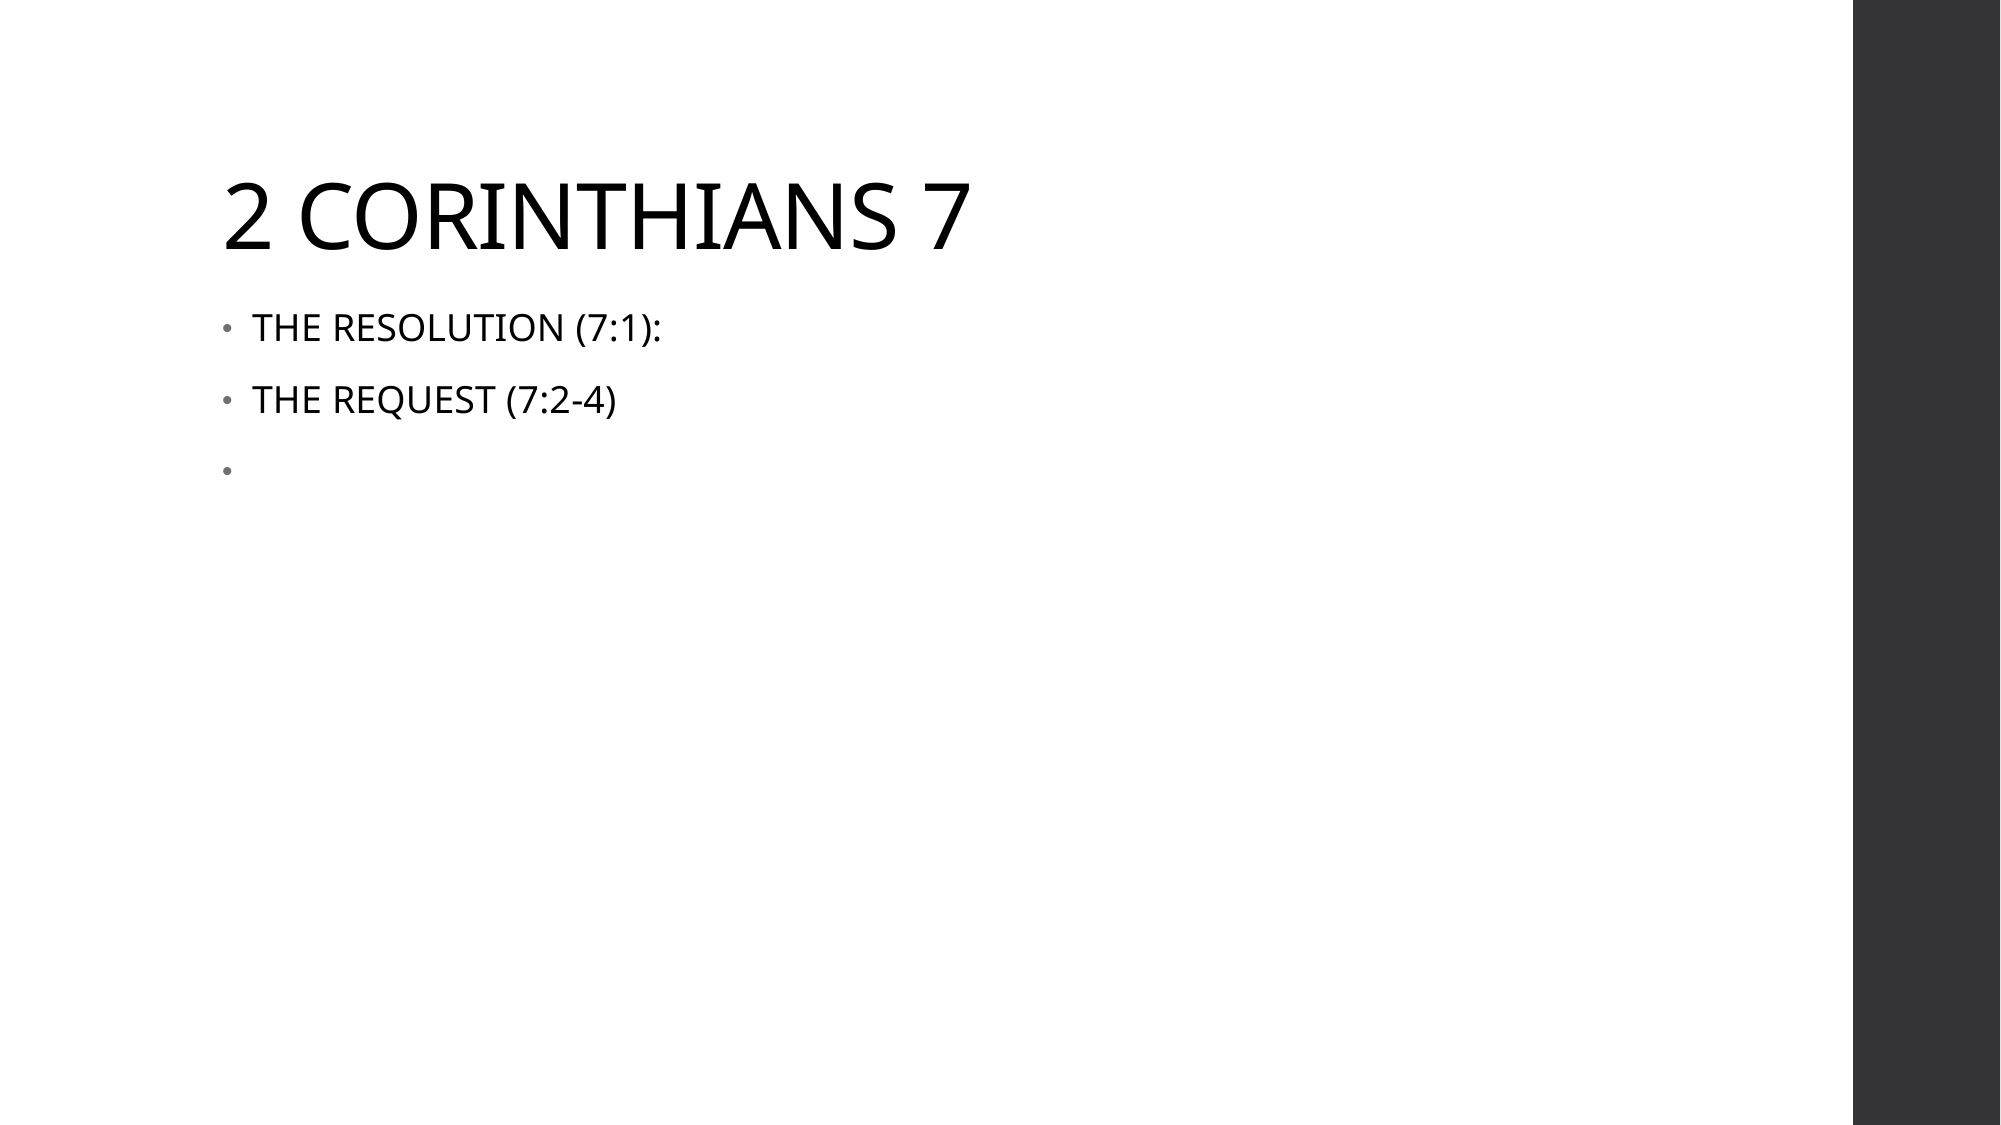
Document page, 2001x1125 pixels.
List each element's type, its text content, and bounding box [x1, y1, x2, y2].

title 2 CORINTHIANS 7 [206, 60, 1797, 278]
list THE RESOLUTION (7:1): THE REQUEST (7:2-4) [206, 299, 1617, 1014]
